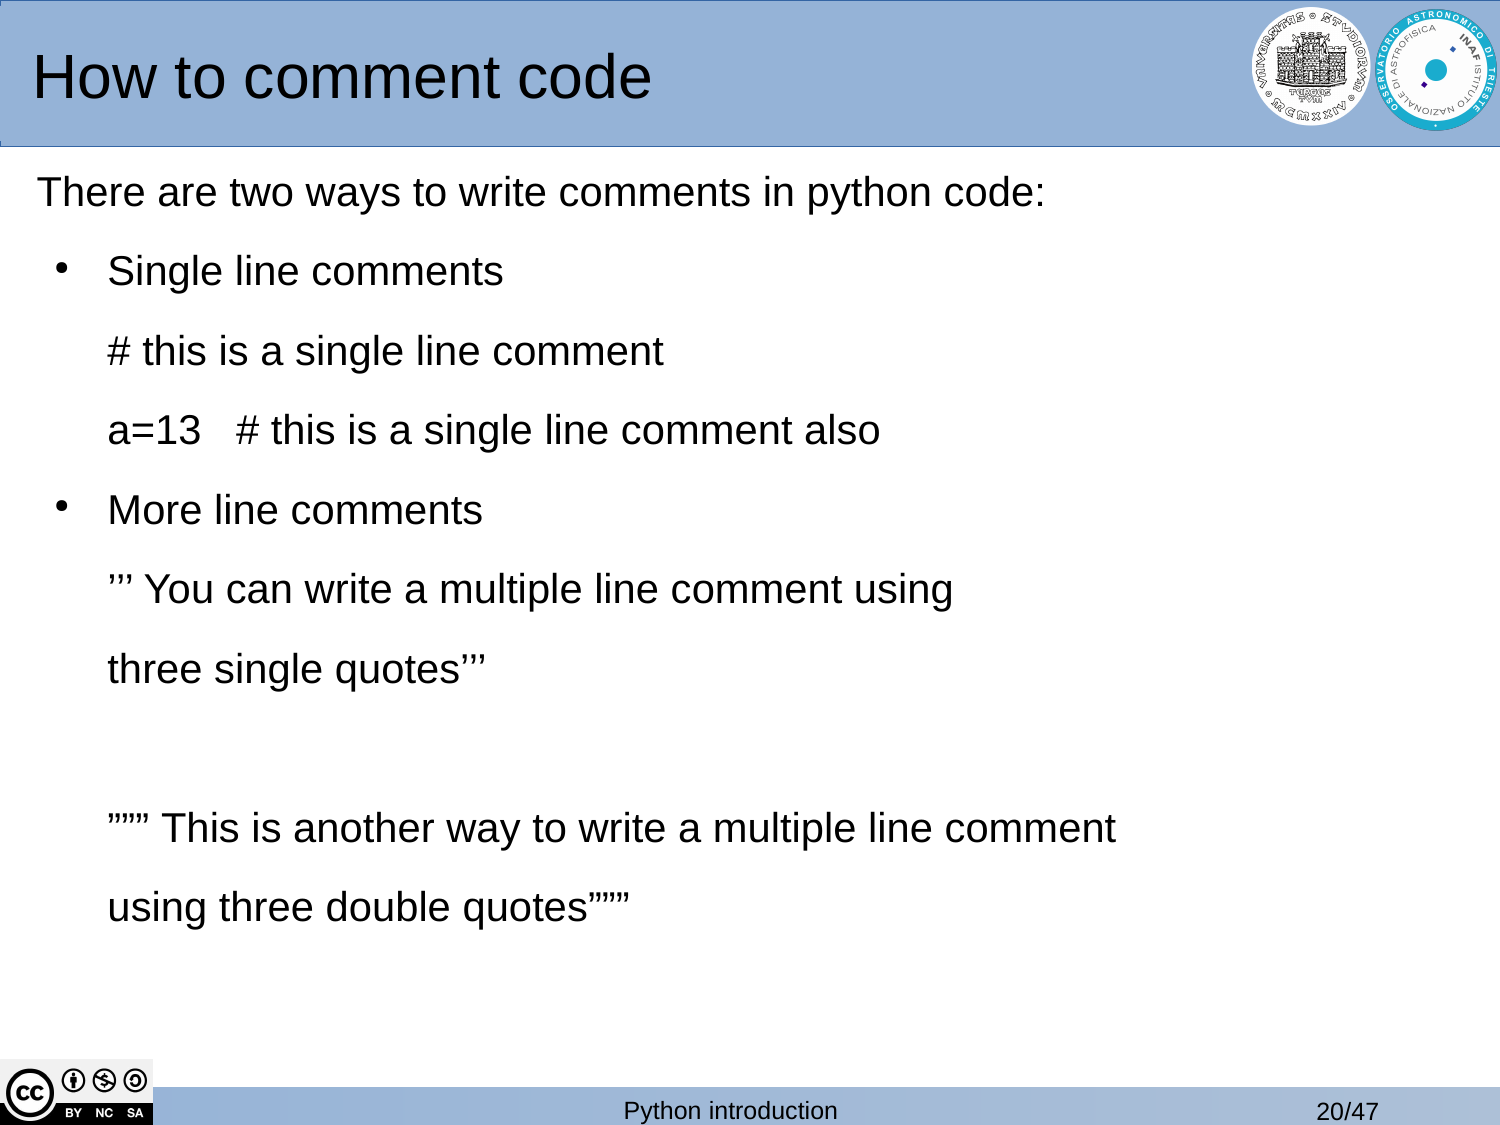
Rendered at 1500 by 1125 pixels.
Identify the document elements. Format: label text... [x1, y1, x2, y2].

text_box How to comment code [0, 5, 1243, 141]
list There are two ways to write comments in python code: Single line comments # this is a single line comment a=13 # this is a single line comment also More line comments ’’’ You can write a multiple line comment using three single quotes’’’ ””” This is another way to write a multiple line comment using three double quotes””” [21, 156, 1455, 1030]
picture [1252, 0, 1500, 156]
picture [0, 1059, 153, 1125]
